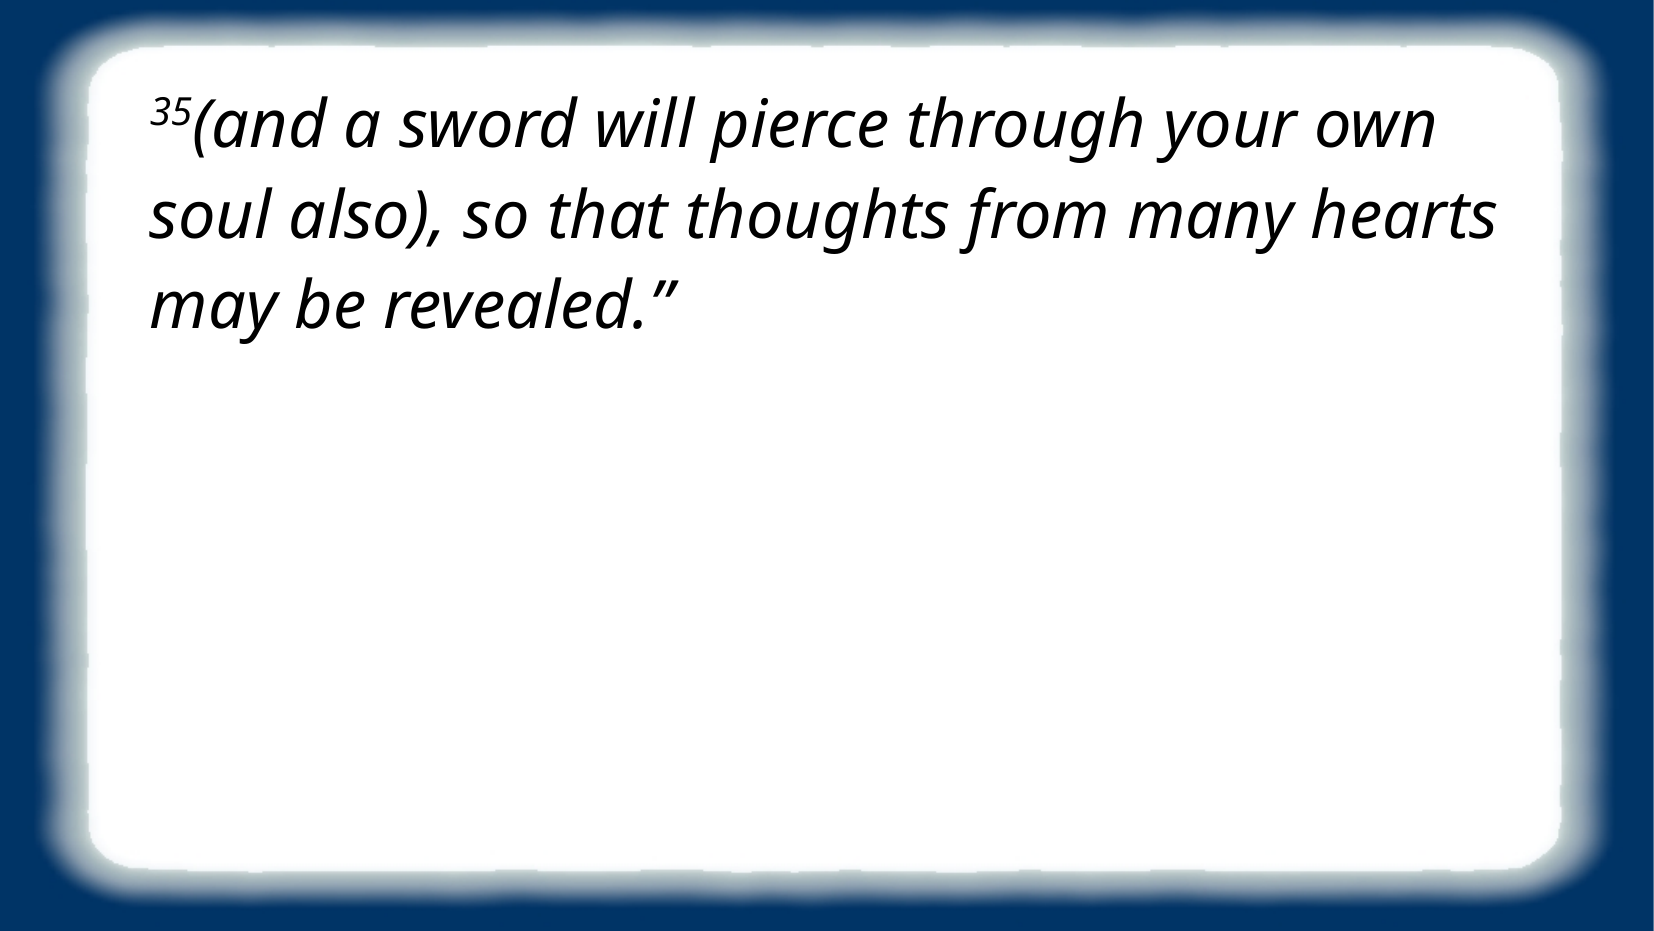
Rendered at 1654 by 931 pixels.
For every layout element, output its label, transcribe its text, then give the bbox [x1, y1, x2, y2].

picture [0, 0, 1654, 931]
text_box 35(and a sword will pierce through your own soul also), so that thoughts from many hearts may be revealed.” [135, 68, 1531, 376]
